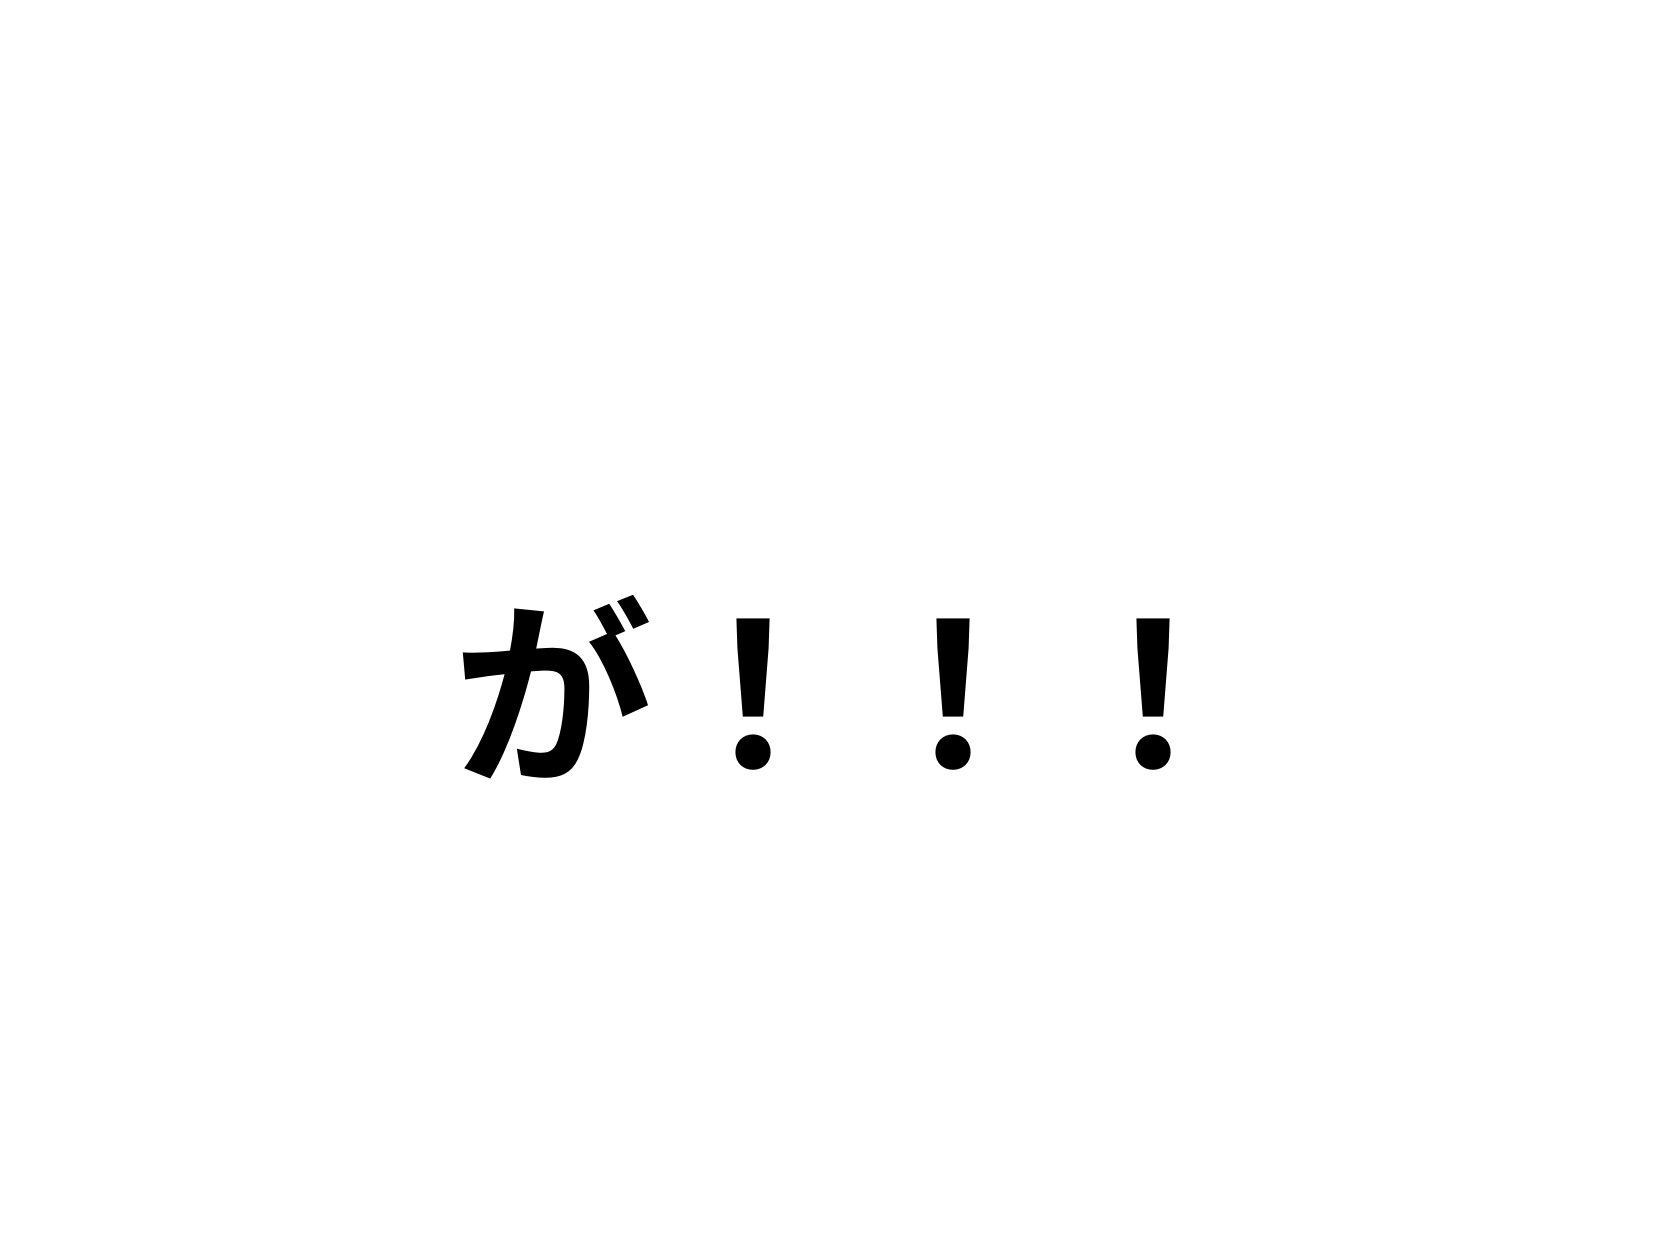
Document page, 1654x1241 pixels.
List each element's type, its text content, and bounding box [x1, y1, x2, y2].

text_box が！！！ [439, 529, 1270, 768]
